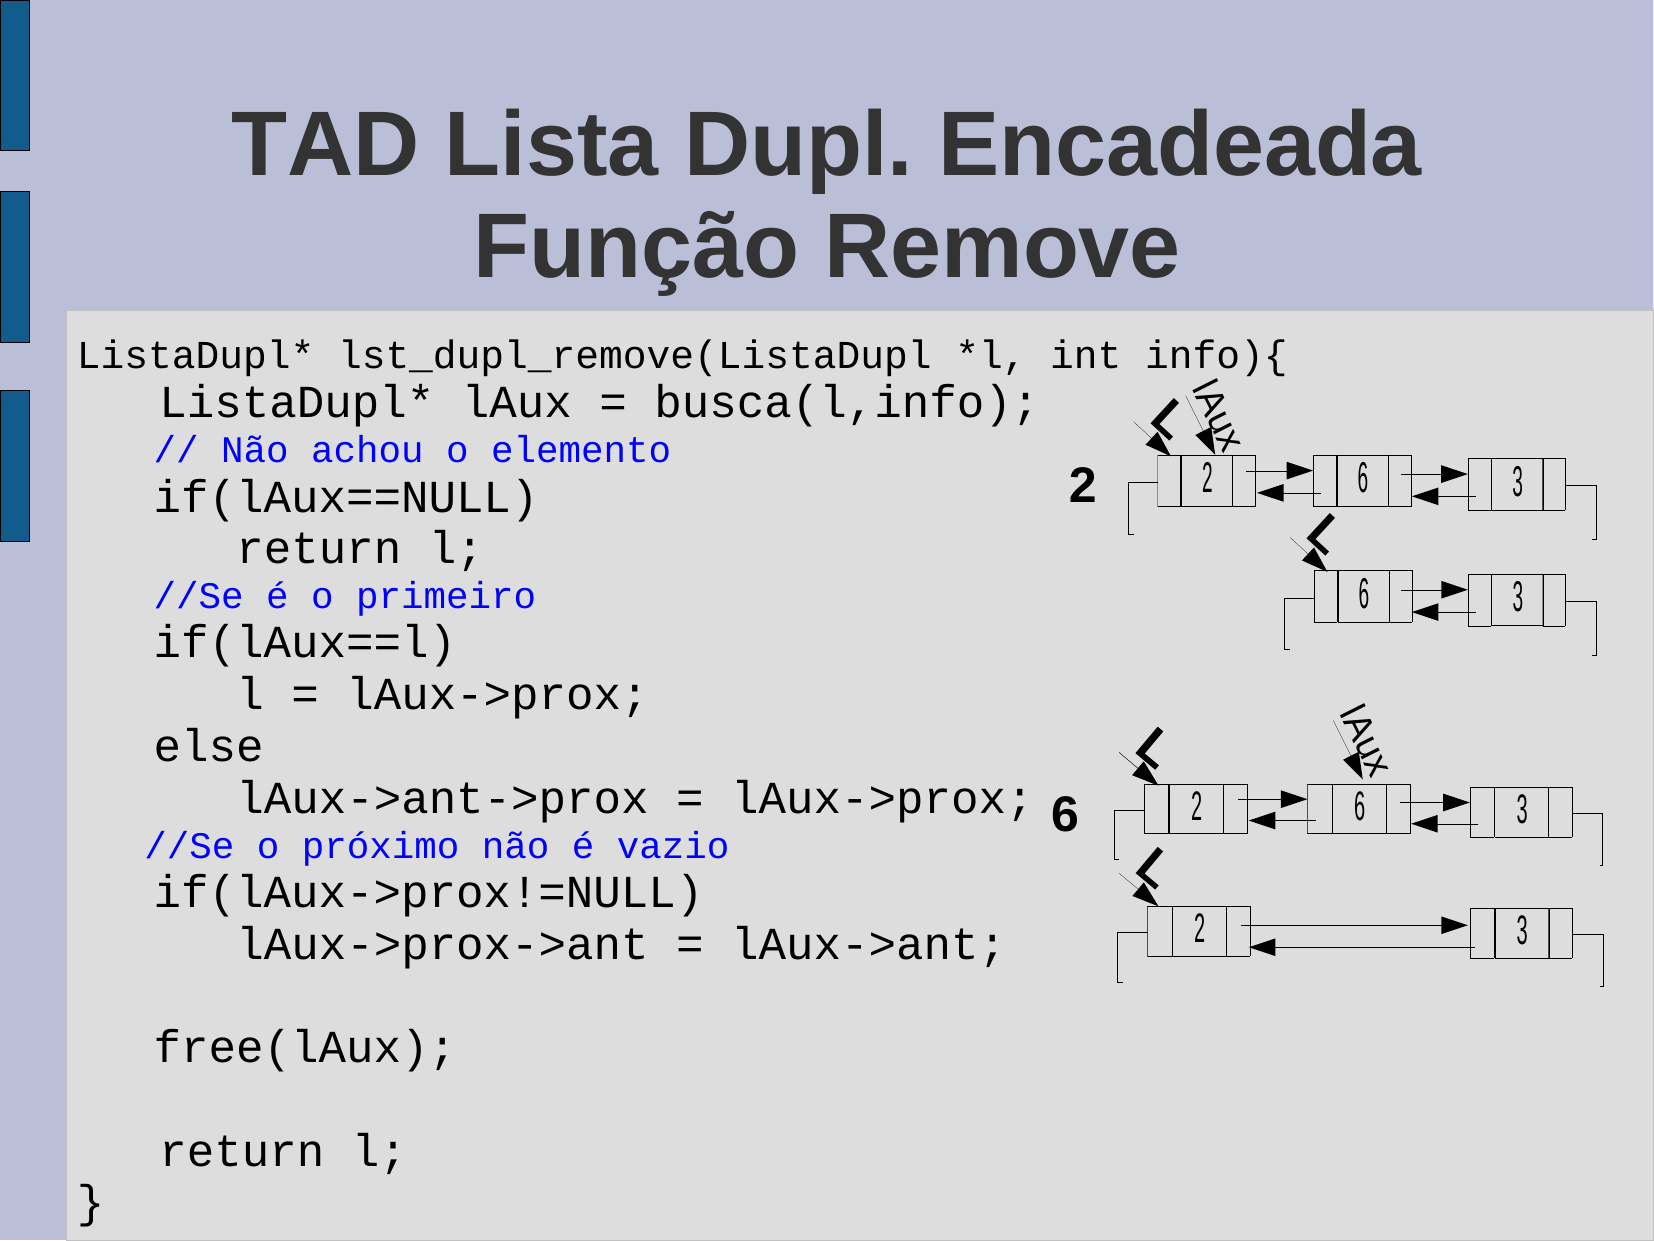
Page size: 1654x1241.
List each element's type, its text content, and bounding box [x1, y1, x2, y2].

chart [1469, 908, 1574, 962]
chart [1469, 787, 1574, 841]
chart [1157, 454, 1257, 511]
chart [1467, 458, 1567, 514]
chart [1467, 574, 1567, 630]
chart [1307, 784, 1412, 837]
chart [1144, 784, 1248, 837]
chart [1314, 570, 1413, 626]
text_box 2 [1068, 457, 1096, 515]
text_box 6 [1051, 786, 1080, 844]
title TAD Lista Dupl. Encadeada Função Remove [121, 91, 1534, 299]
chart [1313, 454, 1412, 511]
list ListaDupl* lst_dupl_remove(ListaDupl *l, int info){ ListaDupl* lAux = busca(l,info); // Não achou o elemento if(lAux==NULL) return l; //Se é o primeiro if(lAux==l) l = lAux->prox; else lAux->ant->prox = lAux->prox; //Se o próximo não é vazio if(lAux->prox!=NULL) lAux->prox->ant = lAux->ant; free(lAux); return l; } [59, 335, 1388, 1180]
chart [1147, 906, 1252, 960]
